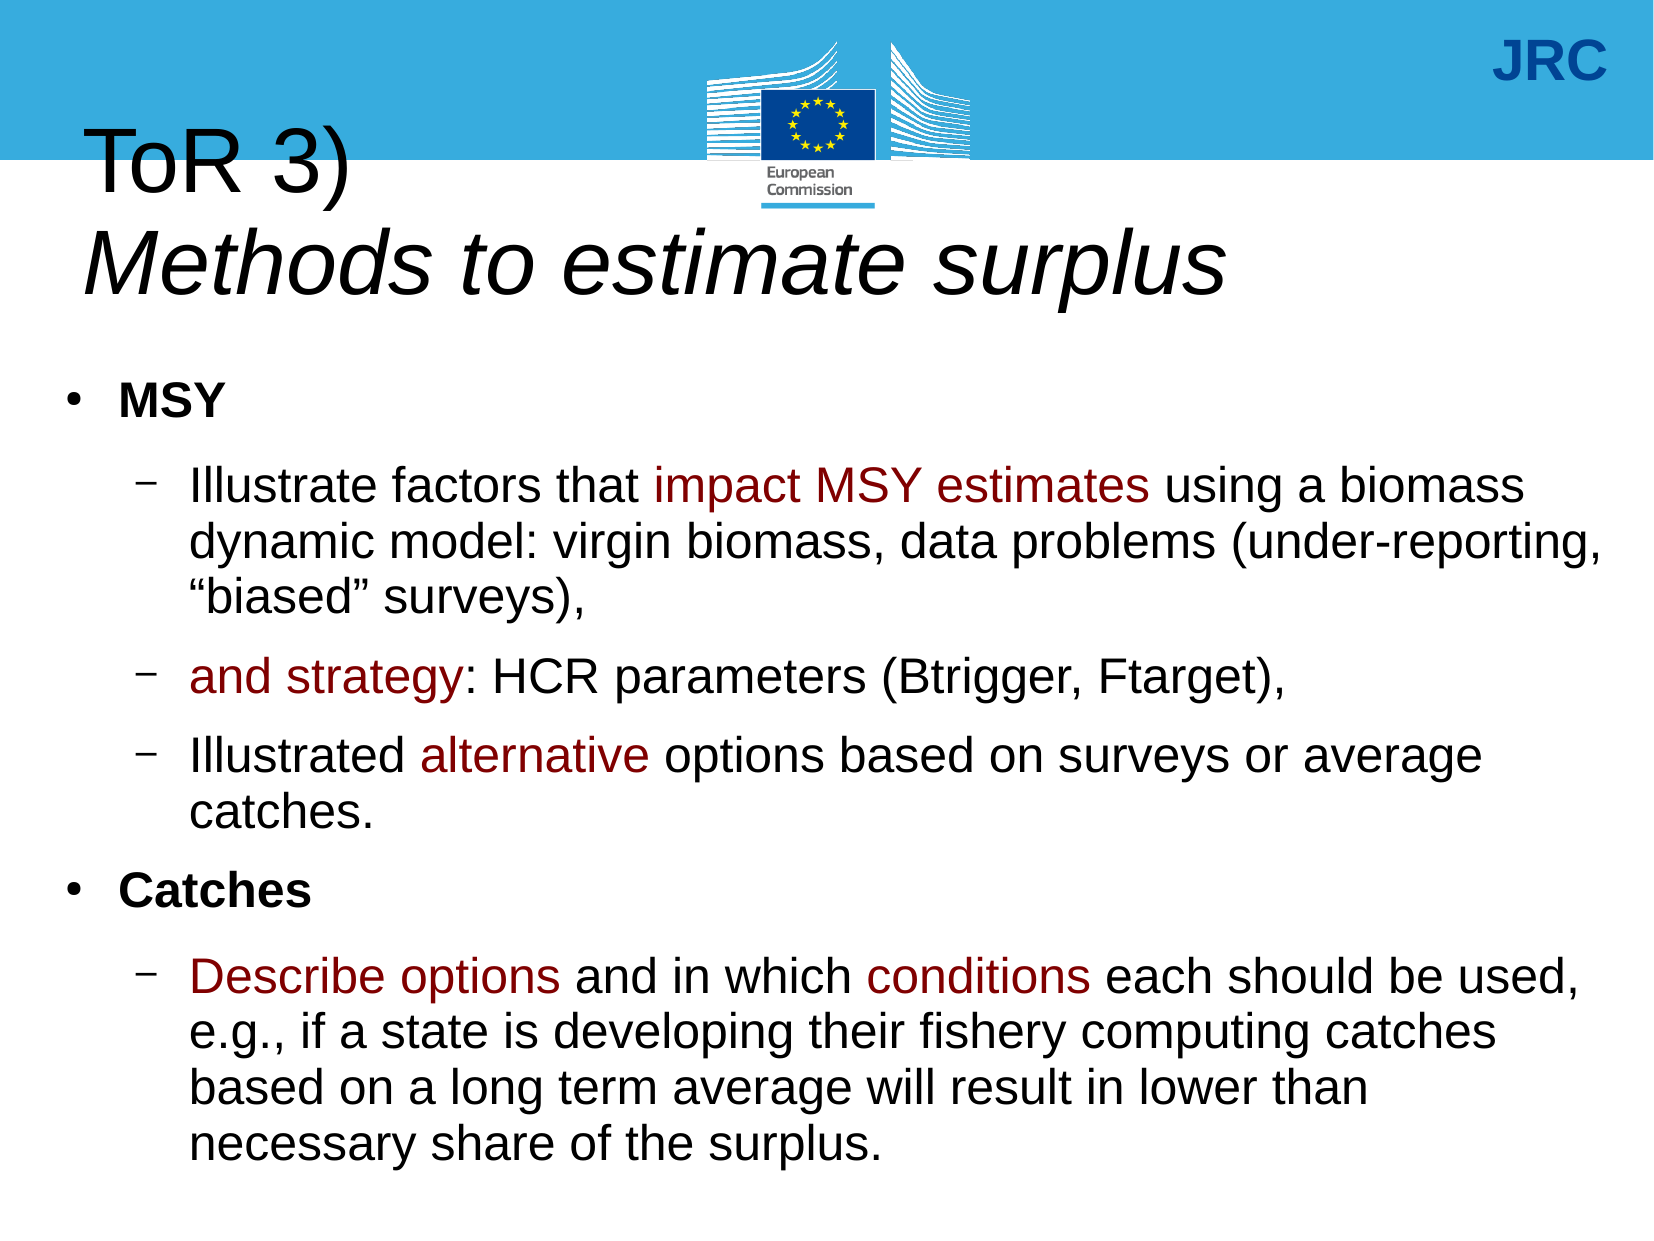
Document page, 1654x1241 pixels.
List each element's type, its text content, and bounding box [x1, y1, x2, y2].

list MSY Illustrate factors that impact MSY estimates using a biomass dynamic model: virgin biomass, data problems (under-reporting, “biased” surveys), and strategy: HCR parameters (Btrigger, Ftarget), Illustrated alternative options based on surveys or average catches. Catches Describe options and in which conditions each should be used, e.g., if a state is developing their fishery computing catches based on a long term average will result in lower than necessary share of the surplus. [47, 372, 1607, 1193]
text_box [0, 0, 1653, 160]
text_box JRC [1470, 22, 1631, 94]
picture [707, 41, 970, 108]
title ToR 3) Methods to estimate surplus [82, 108, 1571, 316]
